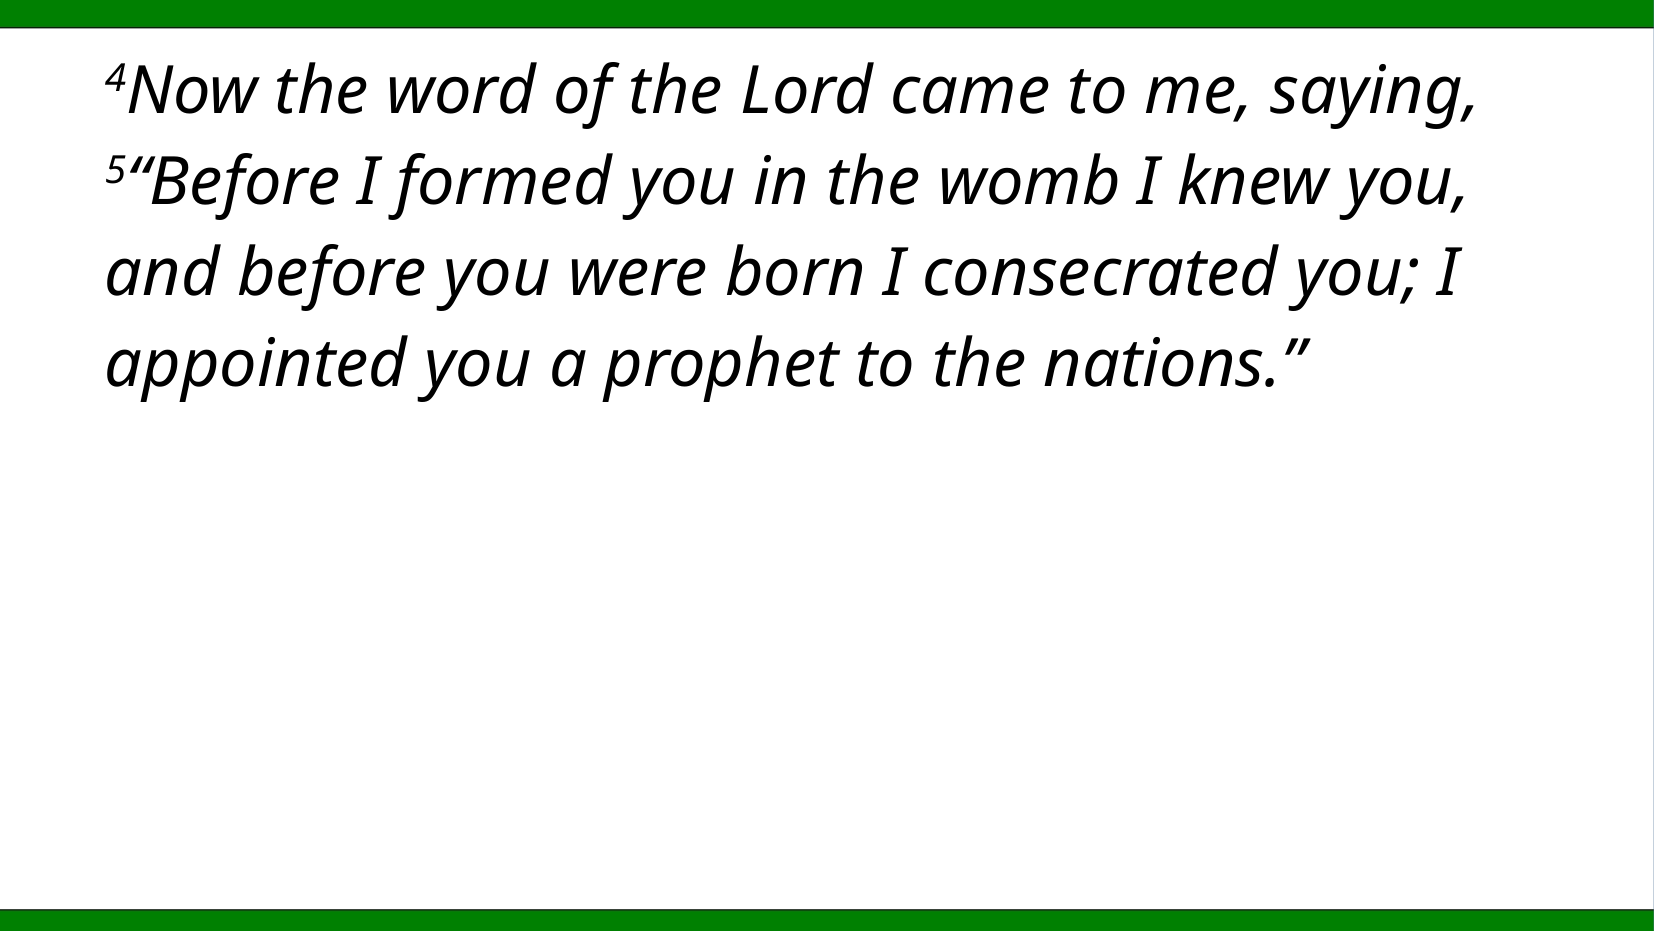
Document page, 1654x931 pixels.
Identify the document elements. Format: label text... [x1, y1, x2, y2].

picture [0, 0, 1654, 931]
text_box 4Now the word of the Lord came to me, saying, 5“Before I formed you in the womb I knew you, and before you were born I consecrated you; I appointed you a prophet to the nations.” [90, 35, 1576, 406]
